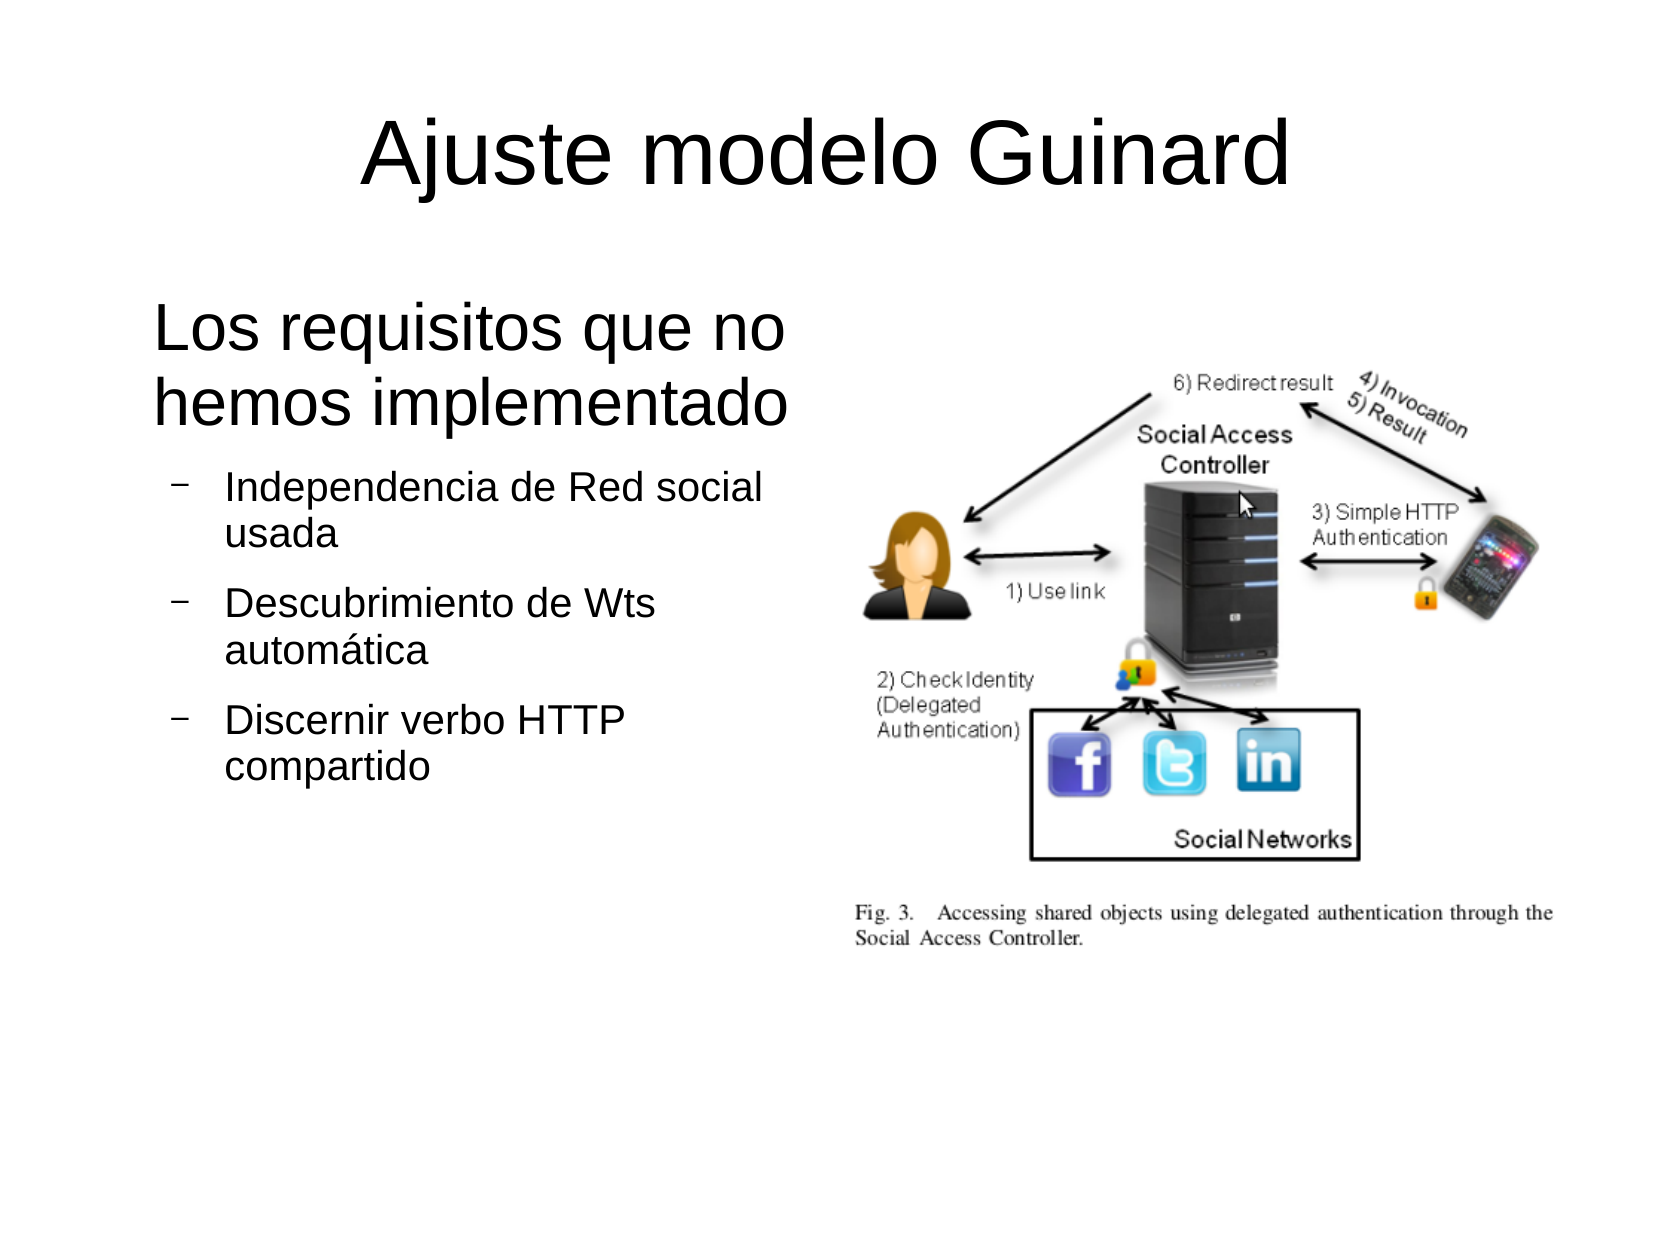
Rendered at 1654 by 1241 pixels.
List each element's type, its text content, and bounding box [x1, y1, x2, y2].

title Ajuste modelo Guinard [82, 49, 1571, 257]
list Los requisitos que no hemos implementado Independencia de Red social usada Descubrimiento de Wts automática Discernir verbo HTTP compartido [82, 290, 809, 1010]
picture [845, 343, 1572, 957]
